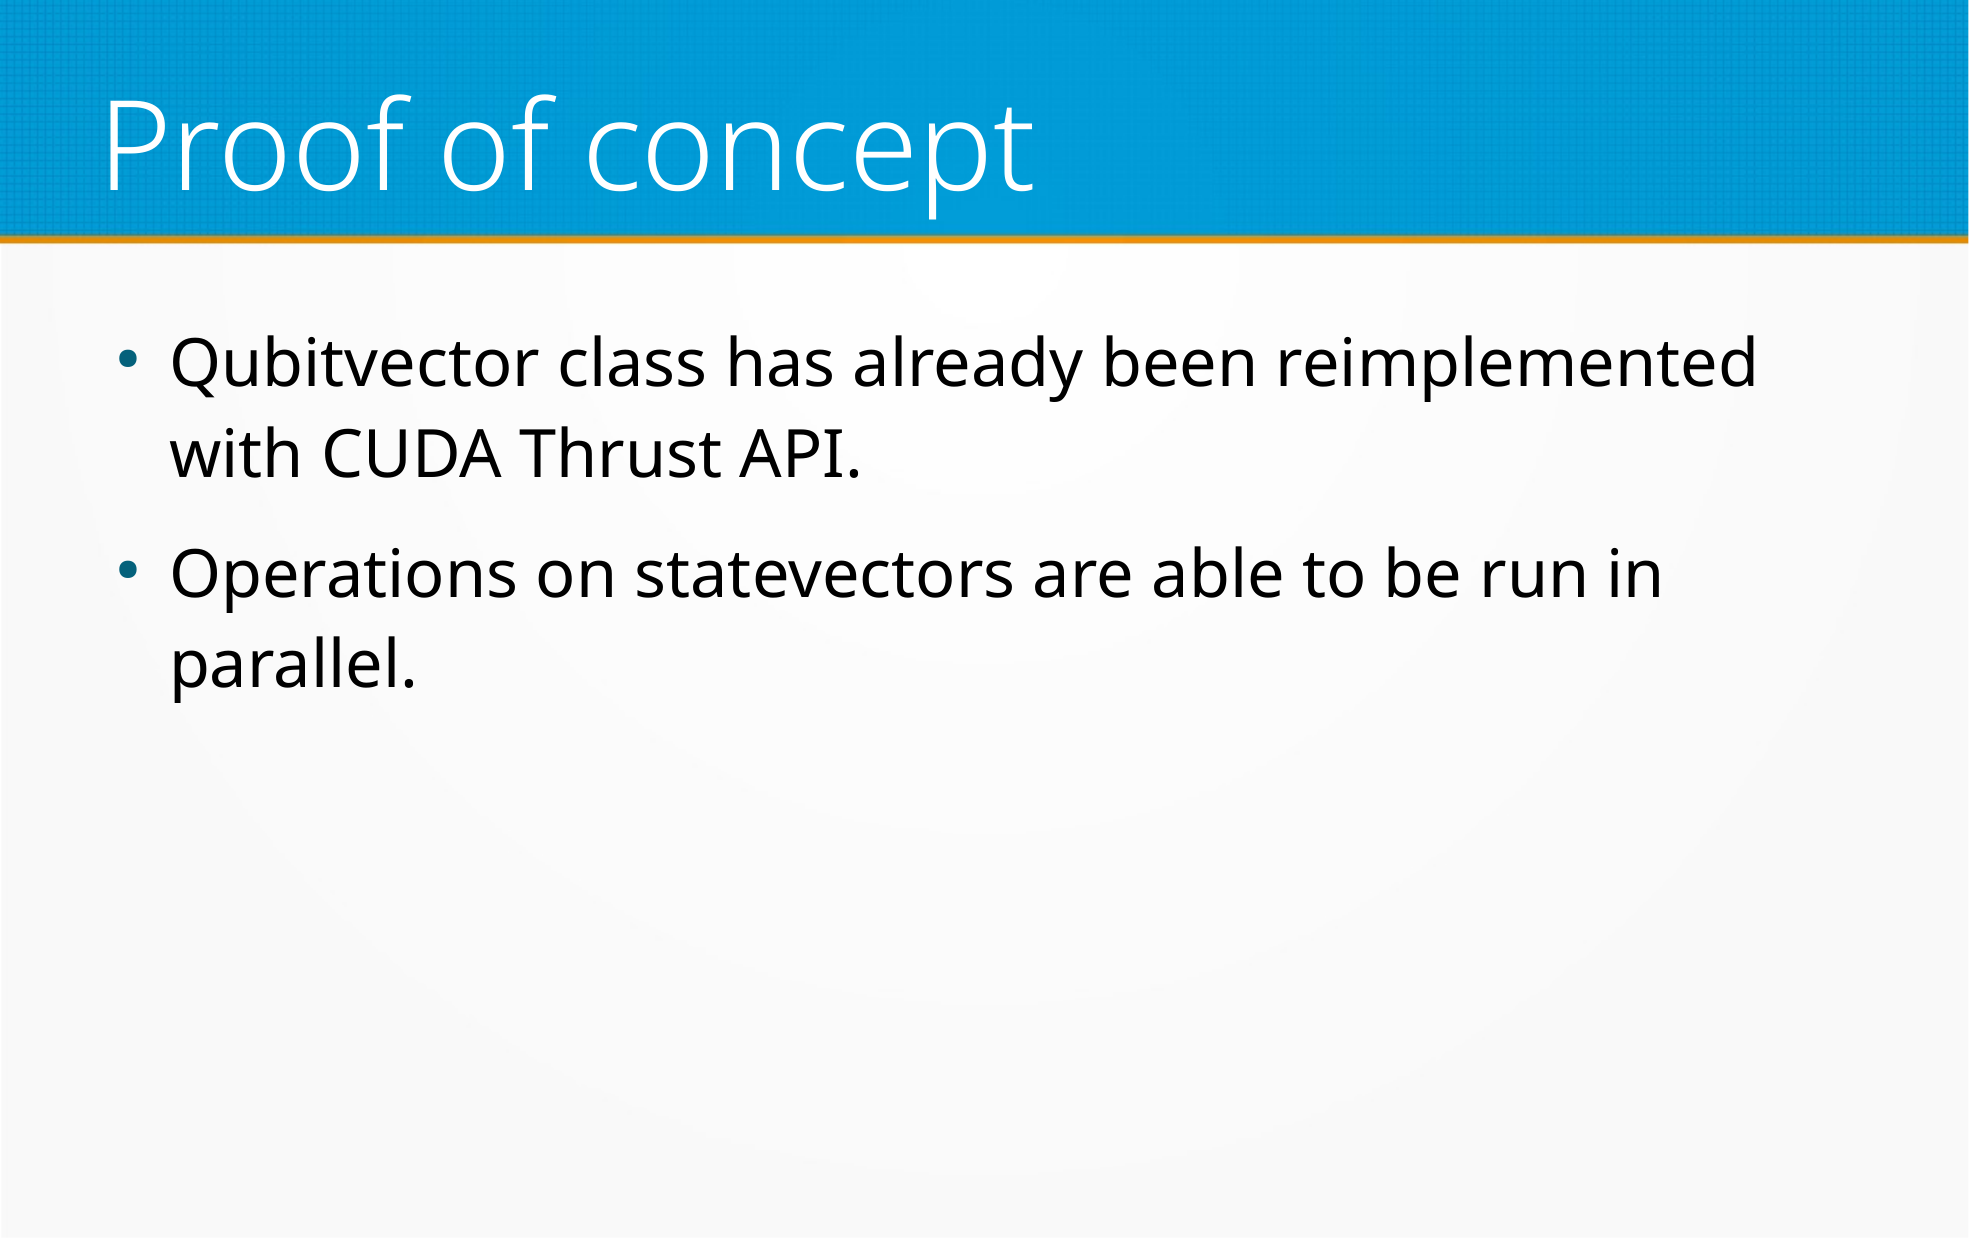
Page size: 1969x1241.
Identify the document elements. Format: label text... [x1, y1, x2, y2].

list Qubitvector class has already been reimplemented with CUDA Thrust API. Operations on statevectors are able to be run in parallel. [98, 315, 1861, 1081]
title Proof of concept [98, 19, 1870, 227]
picture [0, 233, 1969, 1241]
